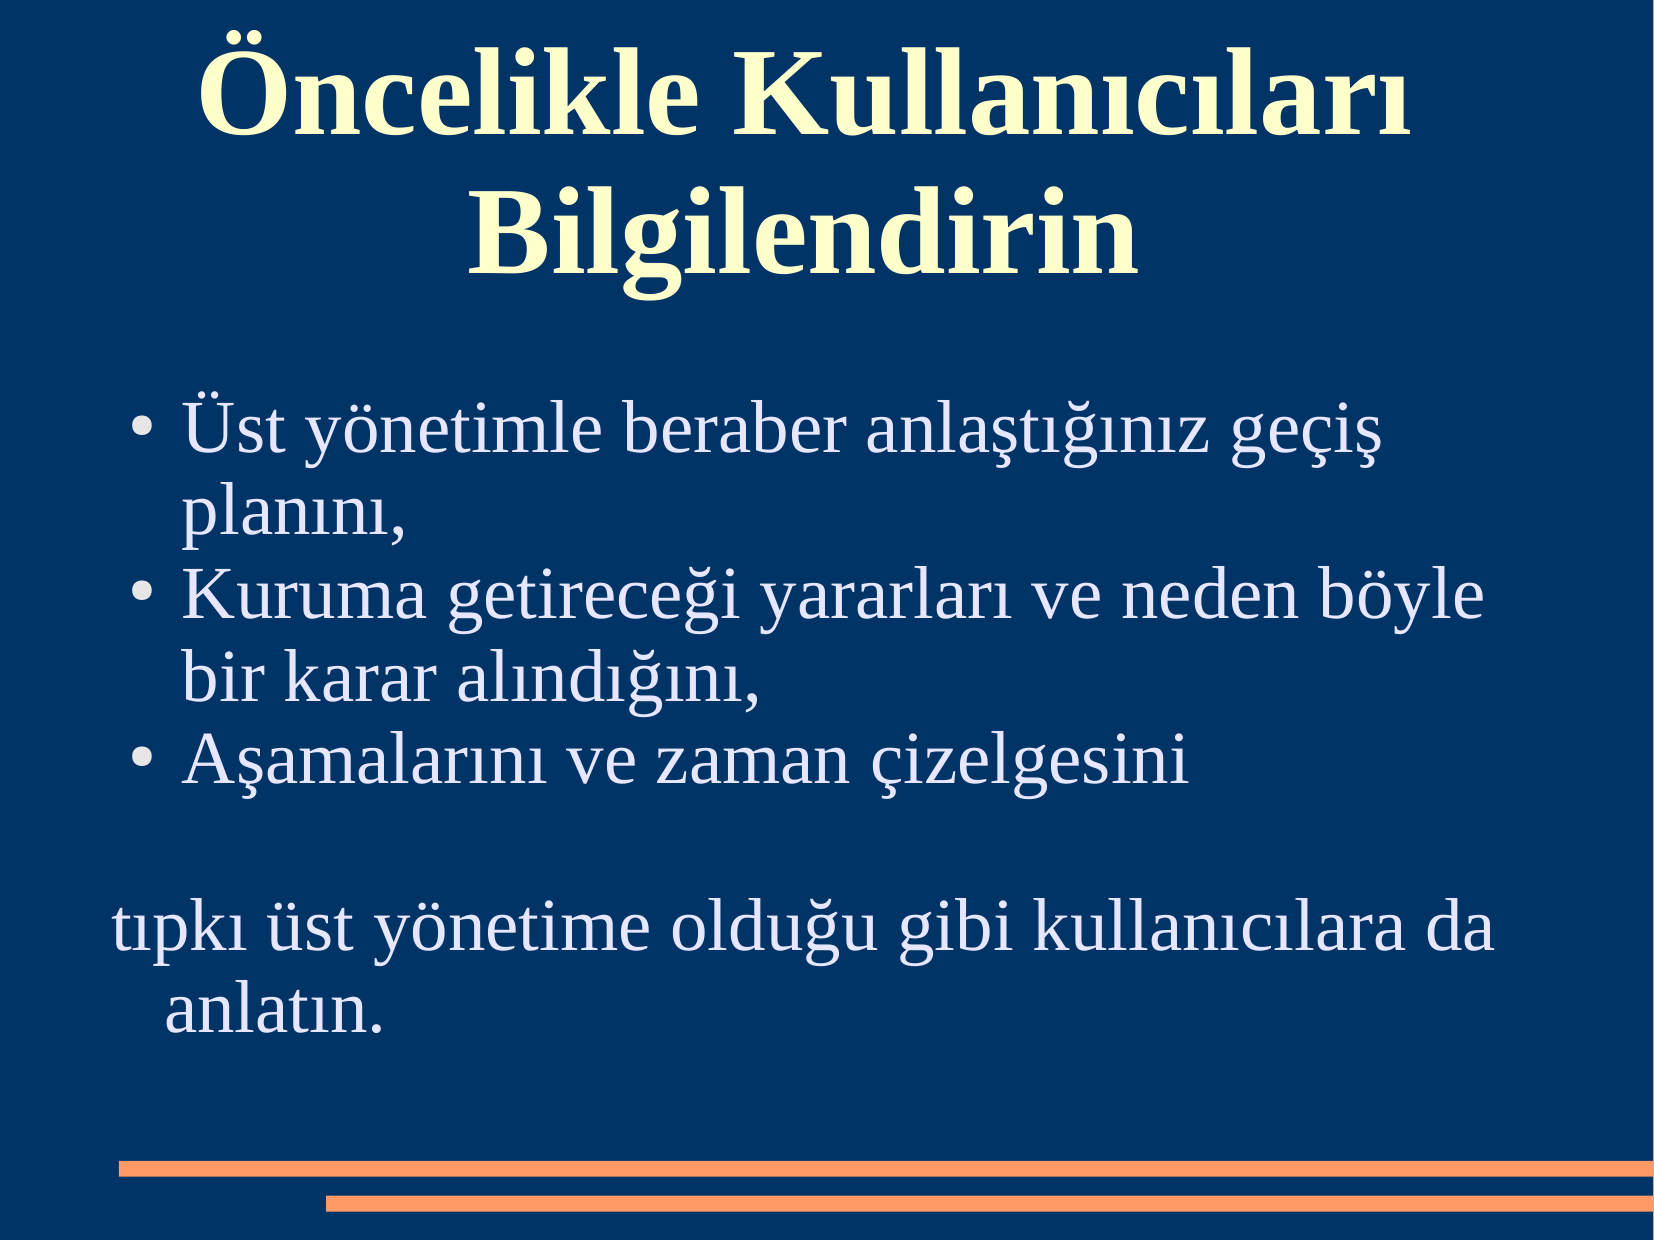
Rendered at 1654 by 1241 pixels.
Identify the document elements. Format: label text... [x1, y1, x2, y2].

list Üst yönetimle beraber anlaştığınız geçiş planını, Kuruma getireceği yararları ve neden böyle bir karar alındığını, Aşamalarını ve zaman çizelgesini tıpkı üst yönetime olduğu gibi kullanıcılara da anlatın. [111, 385, 1555, 1050]
title Öncelikle Kullanıcıları Bilgilendirin [87, 23, 1522, 301]
